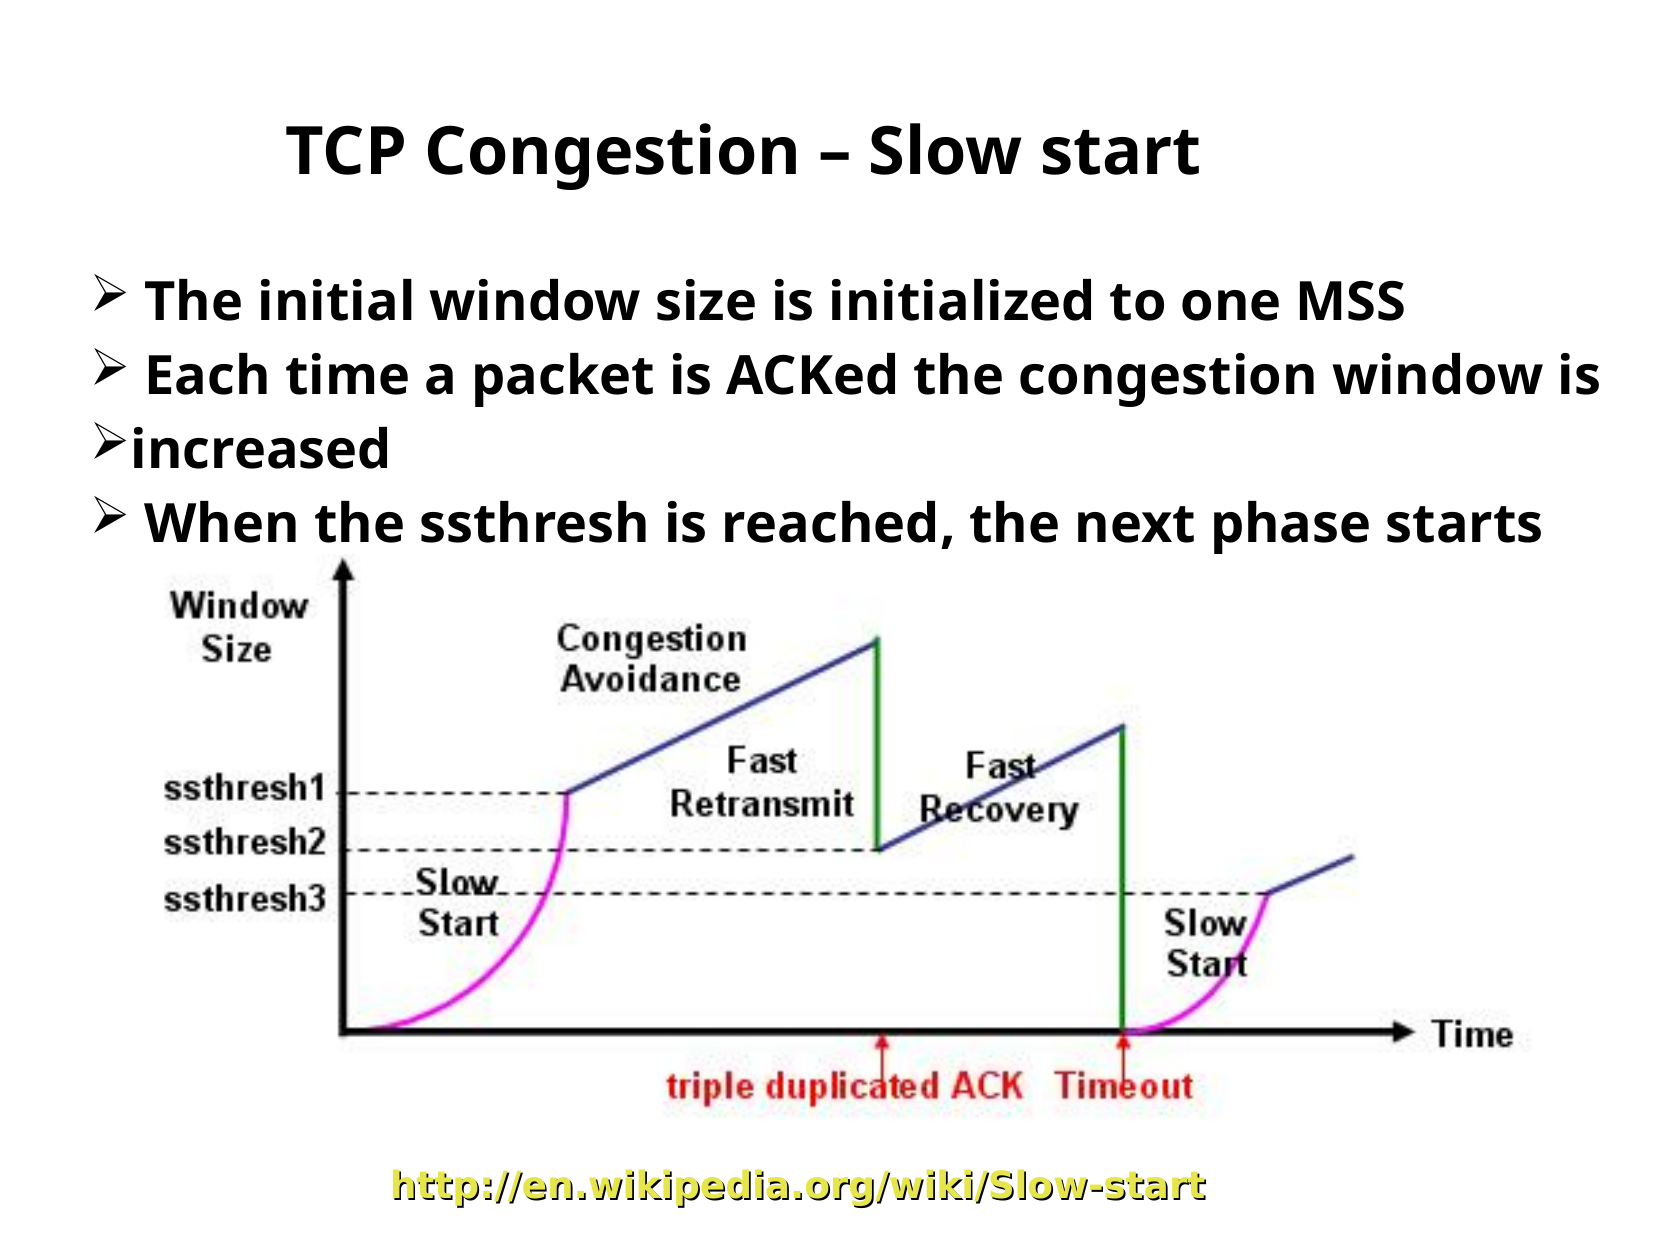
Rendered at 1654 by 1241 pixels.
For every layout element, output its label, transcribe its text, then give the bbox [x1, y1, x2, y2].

text_box http://en.wikipedia.org/wiki/Slow-start [375, 1156, 1222, 1216]
title TCP Congestion – Slow start [0, 49, 1489, 257]
picture [144, 555, 1546, 1141]
text_box The initial window size is initialized to one MSS Each time a packet is ACKed the congestion window is increased When the ssthresh is reached, the next phase starts [75, 255, 1654, 524]
